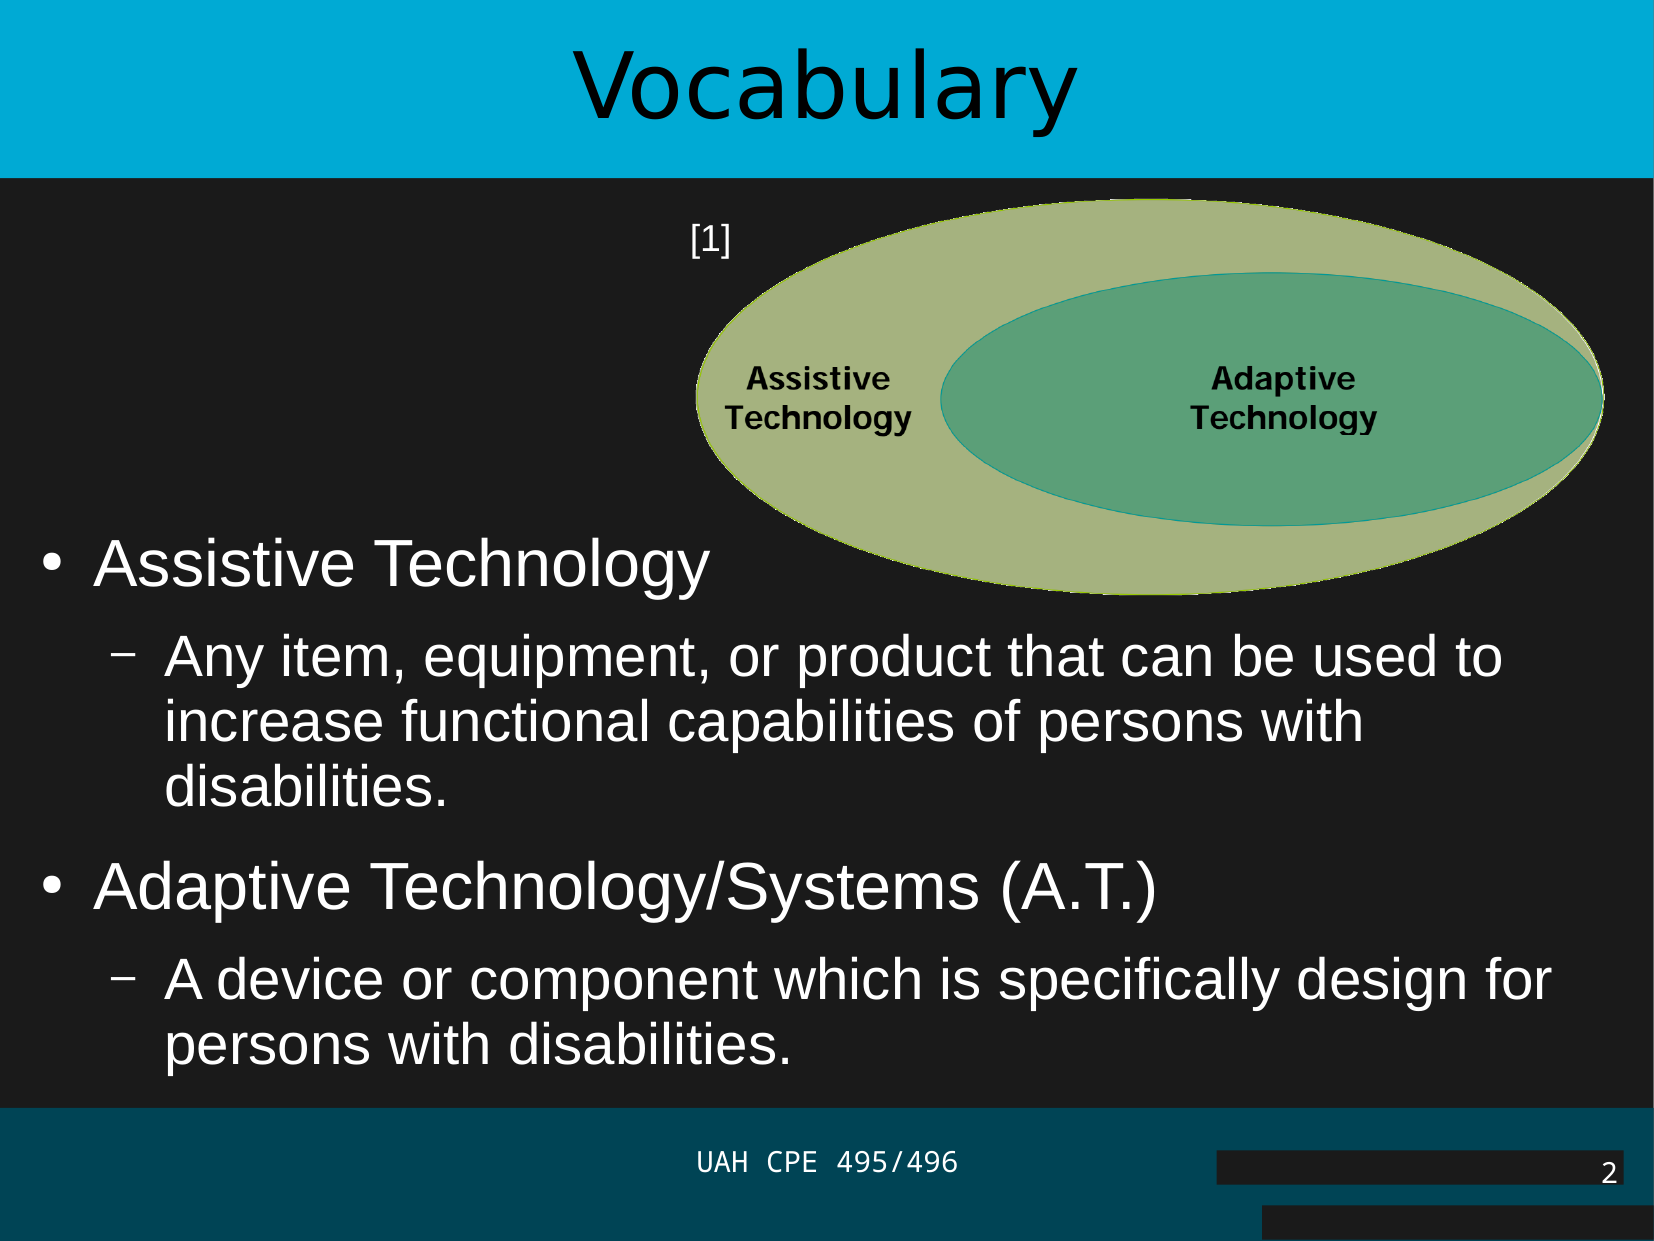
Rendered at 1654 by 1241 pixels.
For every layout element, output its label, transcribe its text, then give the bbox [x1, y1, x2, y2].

picture [660, 179, 1628, 622]
list Assistive Technology Any item, equipment, or product that can be used to increase functional capabilities of persons with disabilities. Adaptive Technology/Systems (A.T.) A device or component which is specifically design for persons with disabilities. [22, 525, 1628, 1096]
title Vocabulary [82, 8, 1571, 166]
text_box [1] [675, 210, 796, 267]
